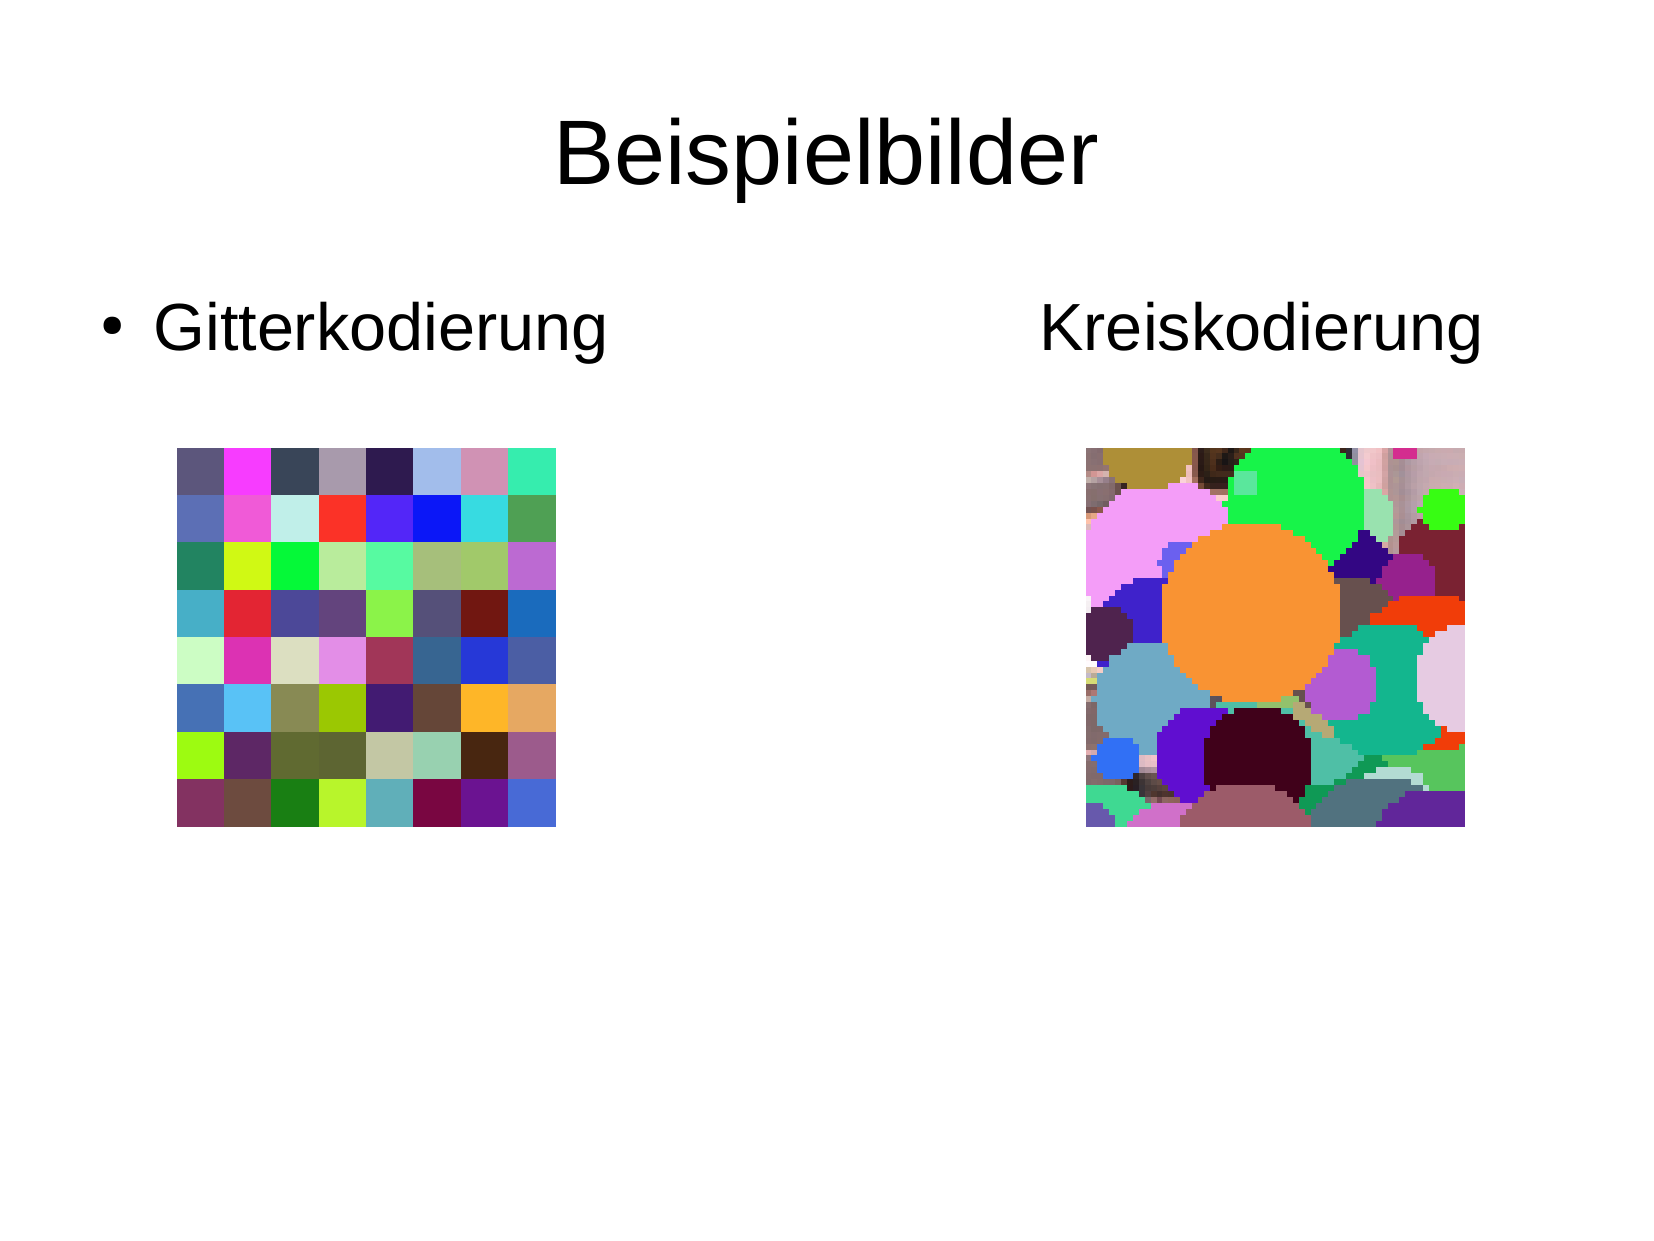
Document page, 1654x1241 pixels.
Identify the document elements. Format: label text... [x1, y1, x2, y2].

picture [177, 448, 556, 827]
list Gitterkodierung Kreiskodierung [82, 290, 1571, 1010]
picture [1086, 448, 1465, 827]
title Beispielbilder [82, 49, 1571, 257]
